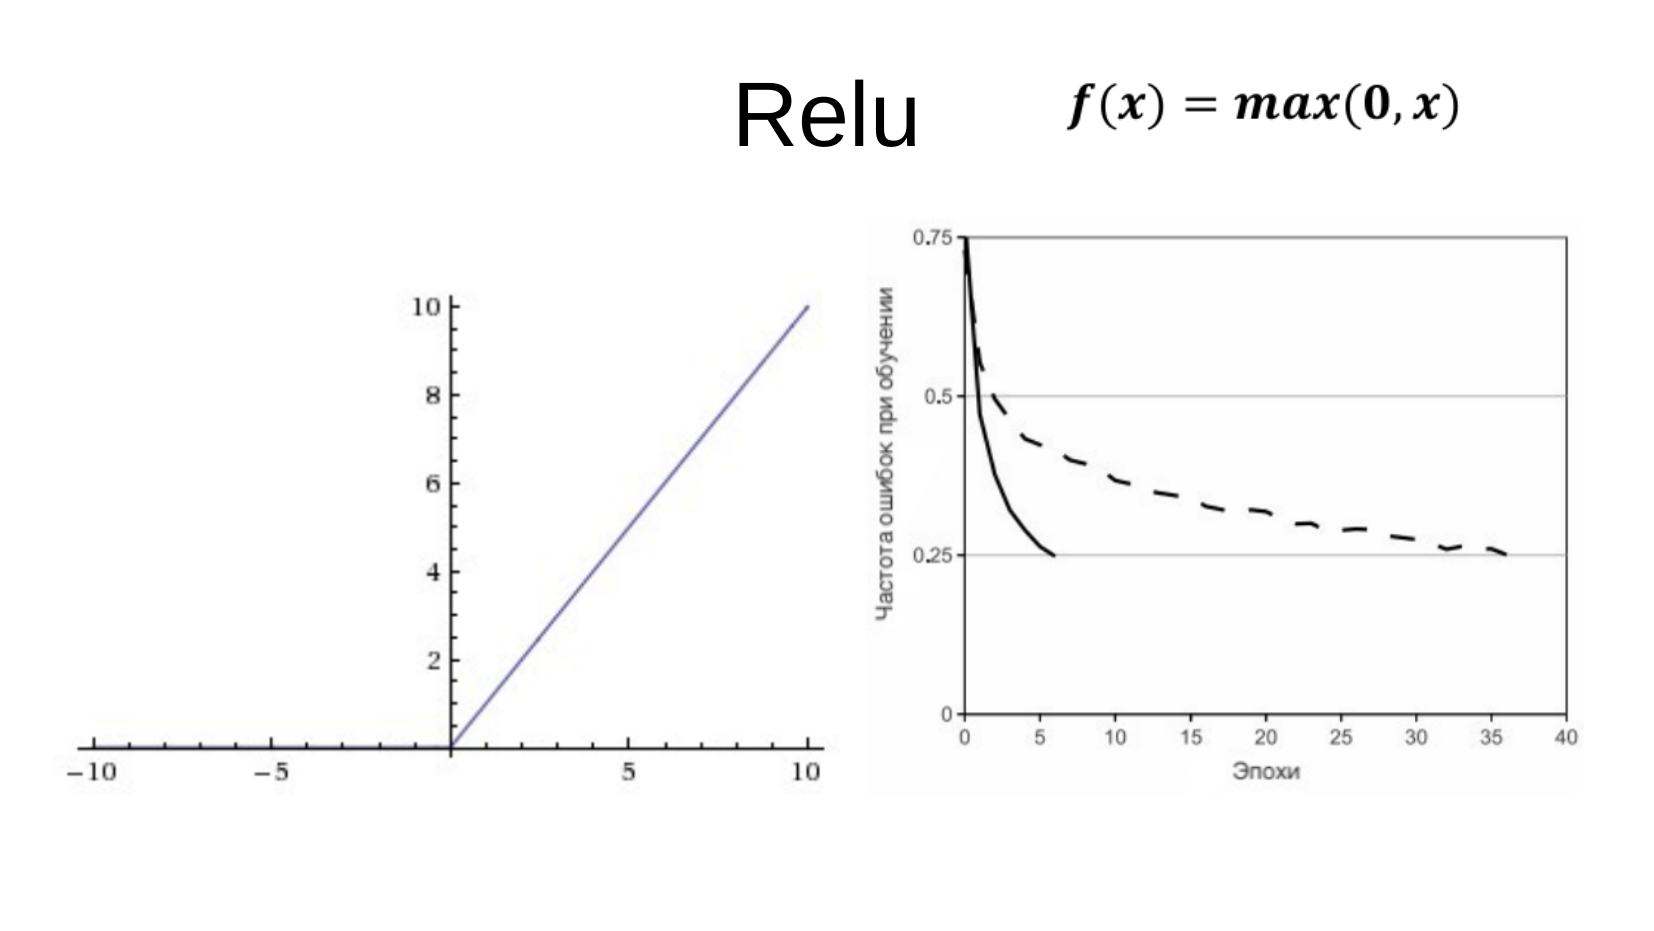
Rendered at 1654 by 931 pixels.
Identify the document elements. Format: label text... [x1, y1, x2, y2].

picture [11, 197, 1606, 796]
title Relu [82, 37, 1571, 193]
picture [1035, 60, 1474, 151]
